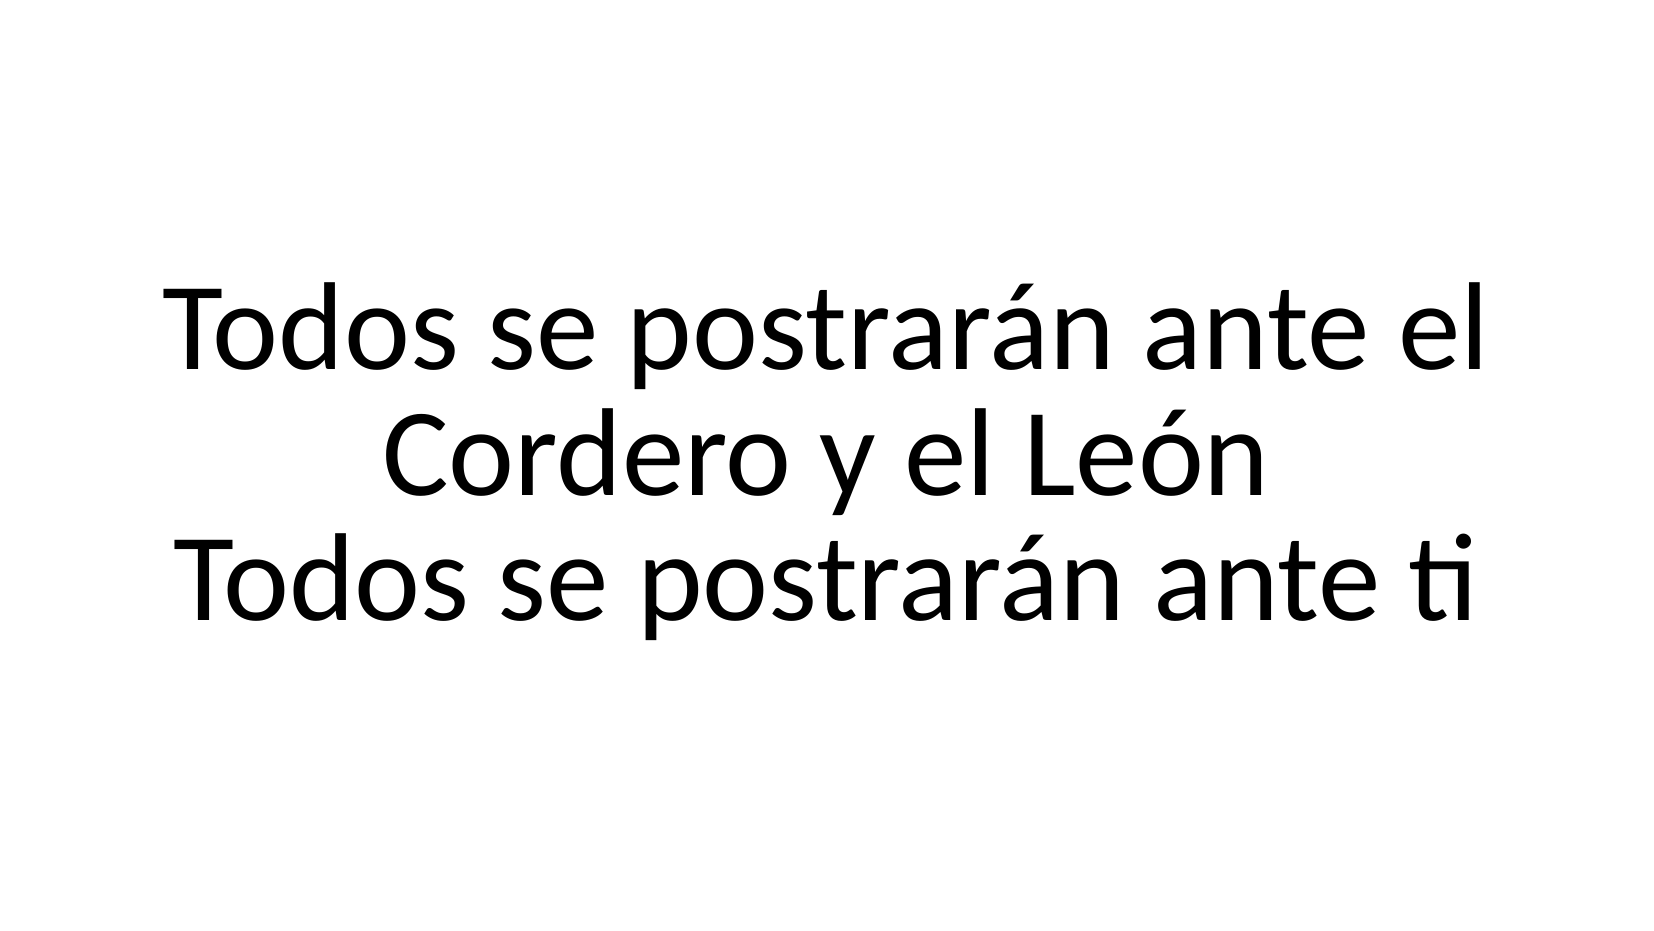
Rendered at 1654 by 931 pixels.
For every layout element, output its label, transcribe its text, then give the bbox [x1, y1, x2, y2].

title Todos se postrarán ante el Cordero y el León Todos se postrarán ante ti [0, 0, 1654, 928]
